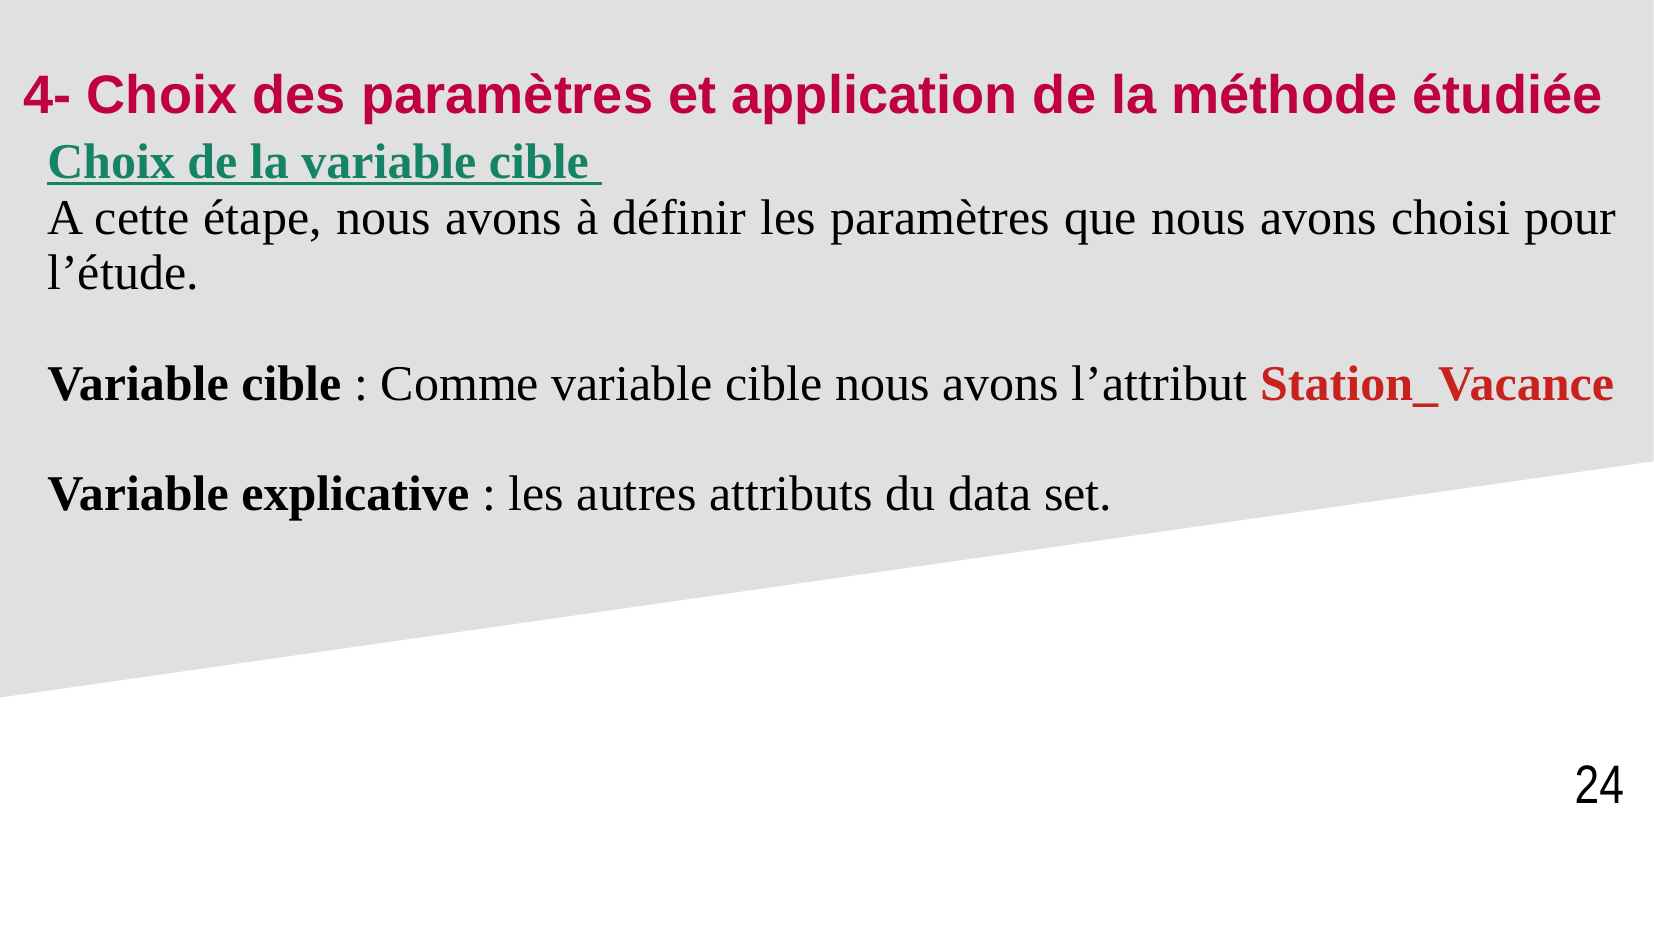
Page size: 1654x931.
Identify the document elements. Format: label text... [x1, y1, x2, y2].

title 4- Choix des paramètres et application de la méthode étudiée [23, 35, 1607, 154]
text_box Choix de la variable cible A cette étape, nous avons à définir les paramètres que nous avons choisi pour l’étude. Variable cible : Comme variable cible nous avons l’attribut Station_Vacance Variable explicative : les autres attributs du data set. [47, 126, 1619, 780]
